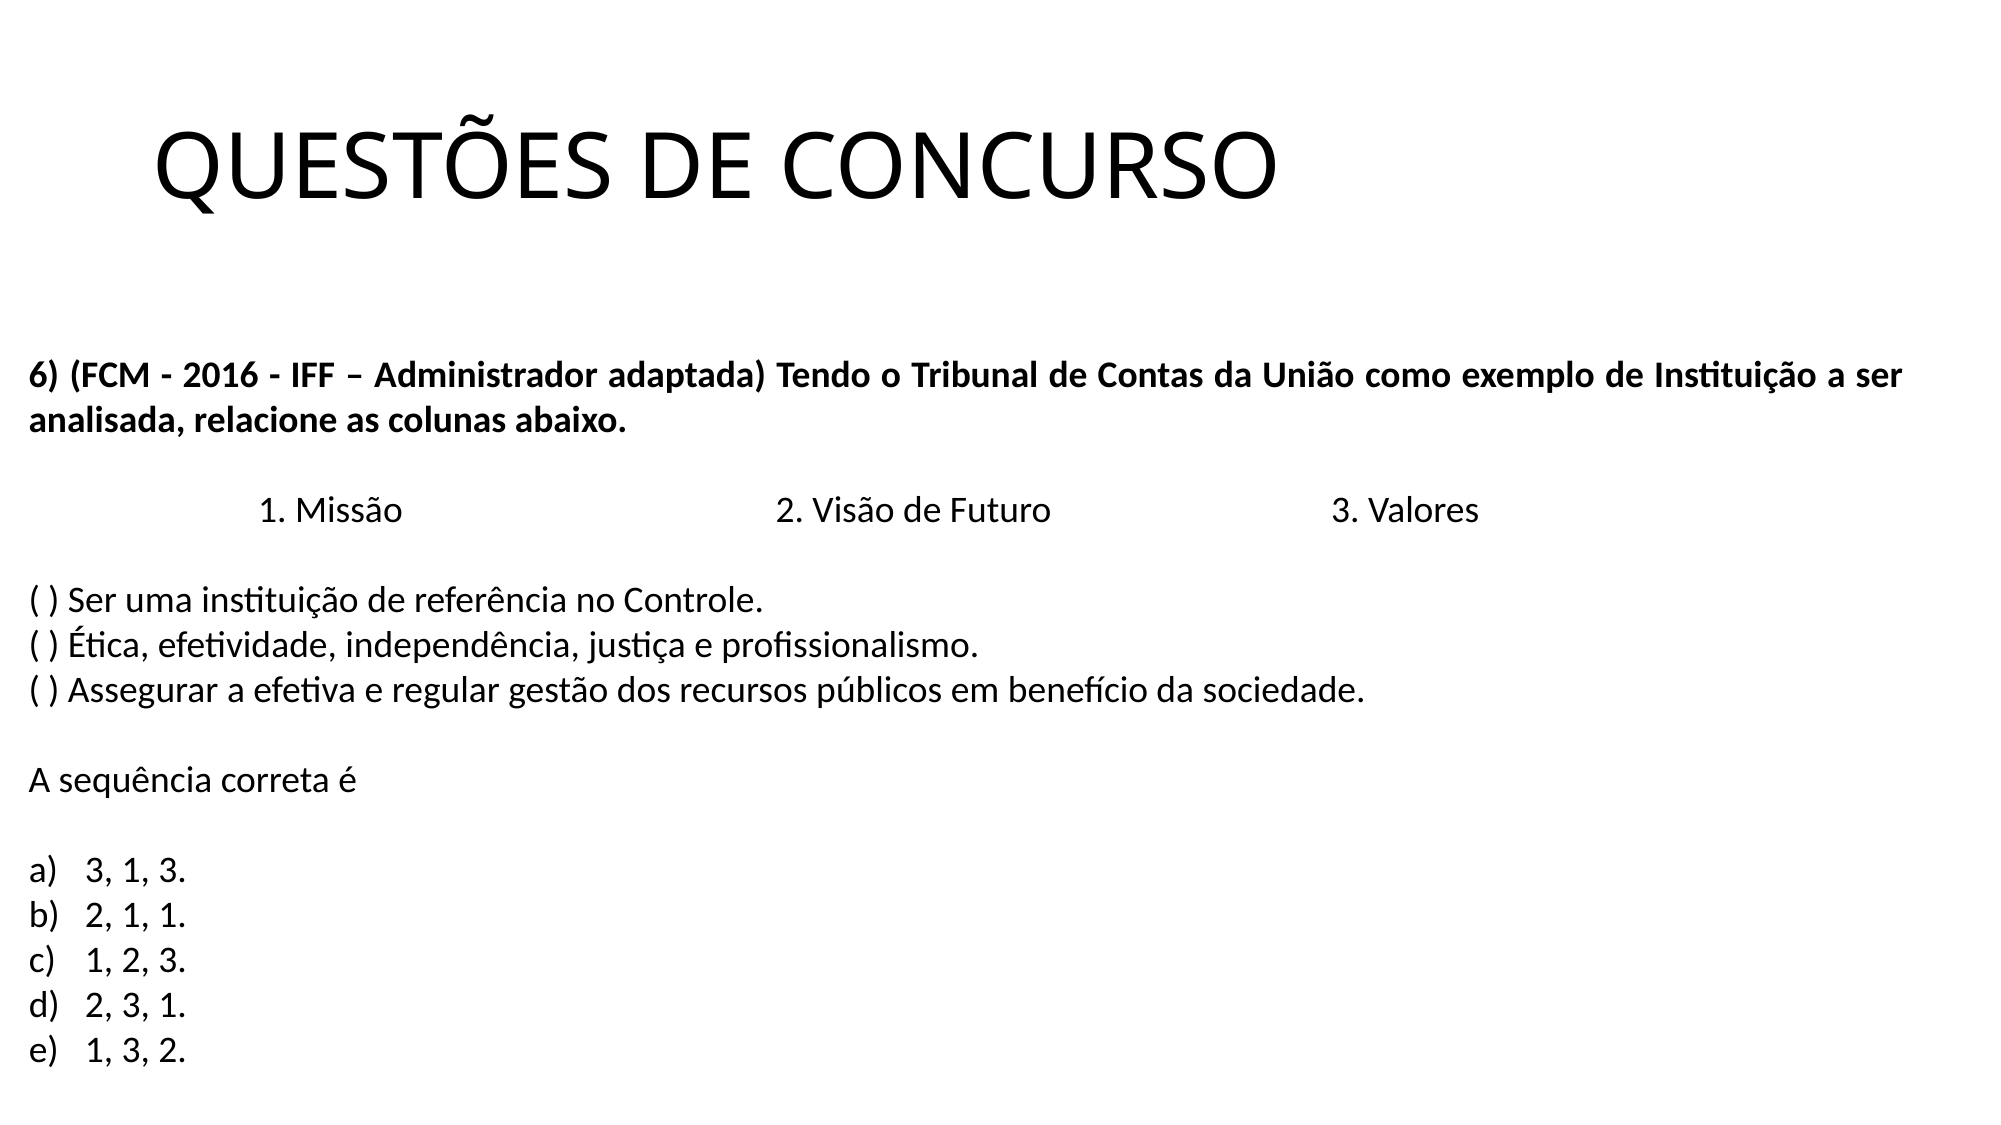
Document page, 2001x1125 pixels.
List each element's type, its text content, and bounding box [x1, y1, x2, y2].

list 6) (FCM - 2016 - IFF – Administrador adaptada) Tendo o Tribunal de Contas da União como exemplo de Instituição a ser analisada, relacione as colunas abaixo. 1. Missão 2. Visão de Futuro 3. Valores ( ) Ser uma instituição de referência no Controle. ( ) Ética, efetividade, independência, justiça e profissionalismo. ( ) Assegurar a efetiva e regular gestão dos recursos públicos em benefício da sociedade. A sequência correta é 3, 1, 3. 2, 1, 1. 1, 2, 3. 2, 3, 1. 1, 3, 2. [13, 342, 1921, 1097]
title QUESTÕES DE CONCURSO [137, 59, 1863, 278]
